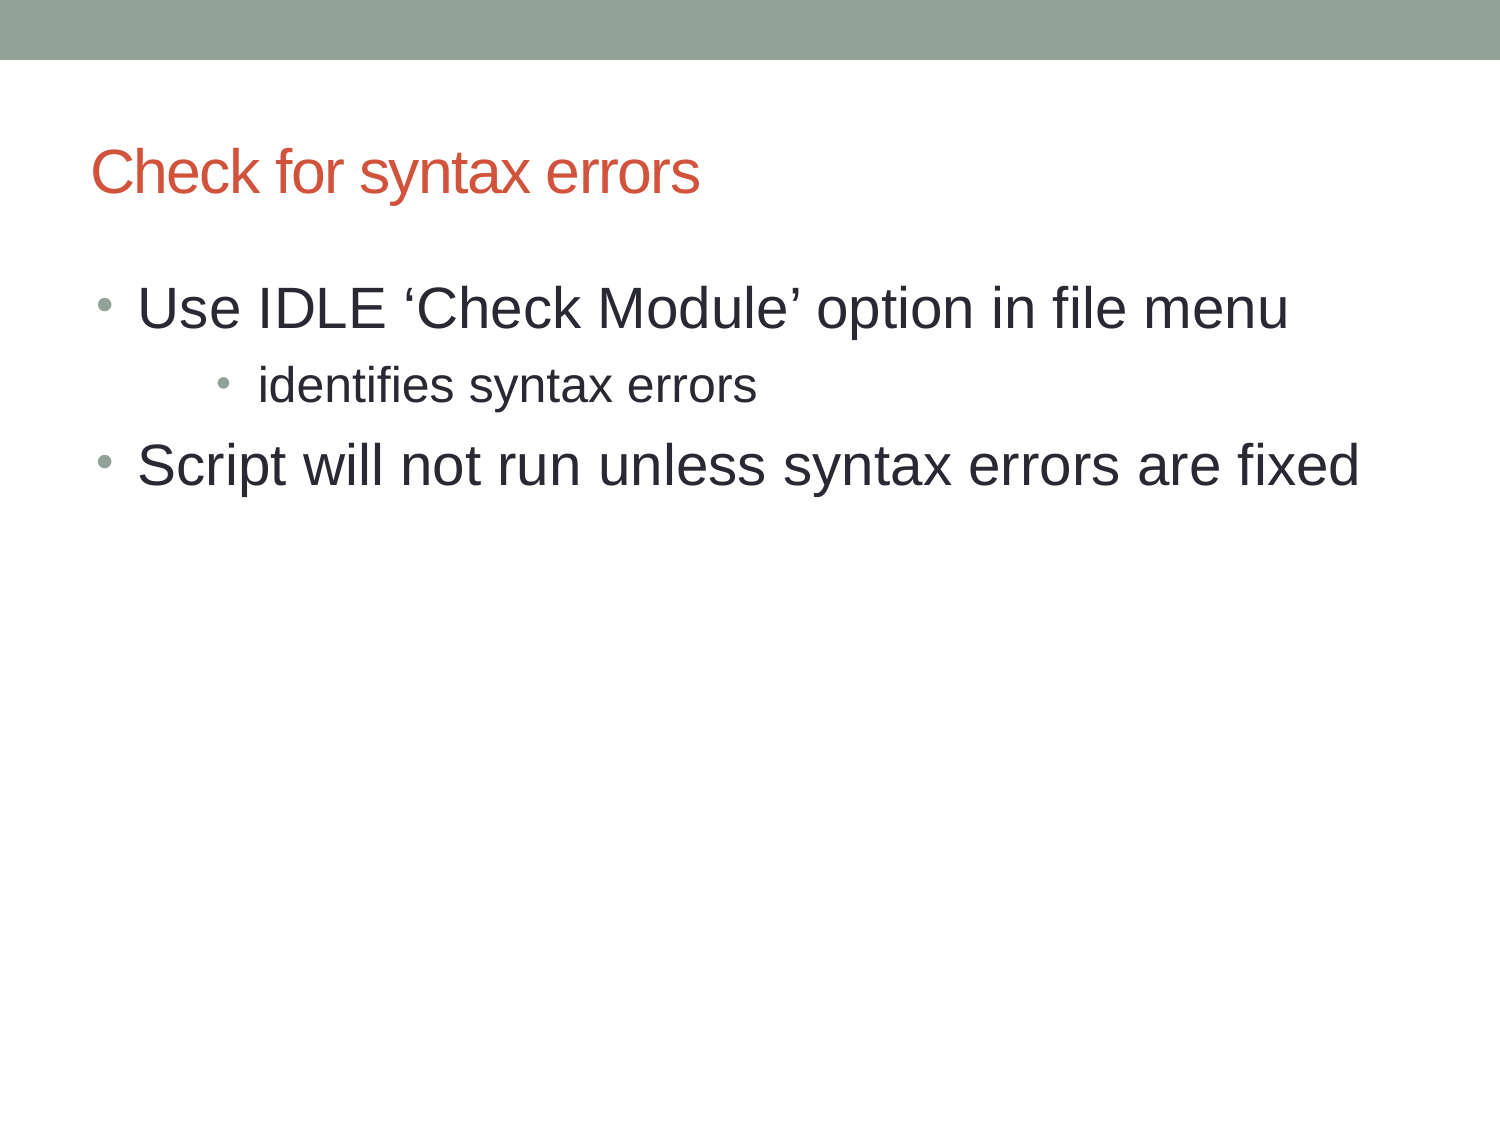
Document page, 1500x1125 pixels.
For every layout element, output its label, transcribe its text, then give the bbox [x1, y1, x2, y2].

title Check for syntax errors [75, 87, 1426, 251]
list Use IDLE ‘Check Module’ option in file menu identifies syntax errors Script will not run unless syntax errors are fixed [75, 262, 1426, 1063]
